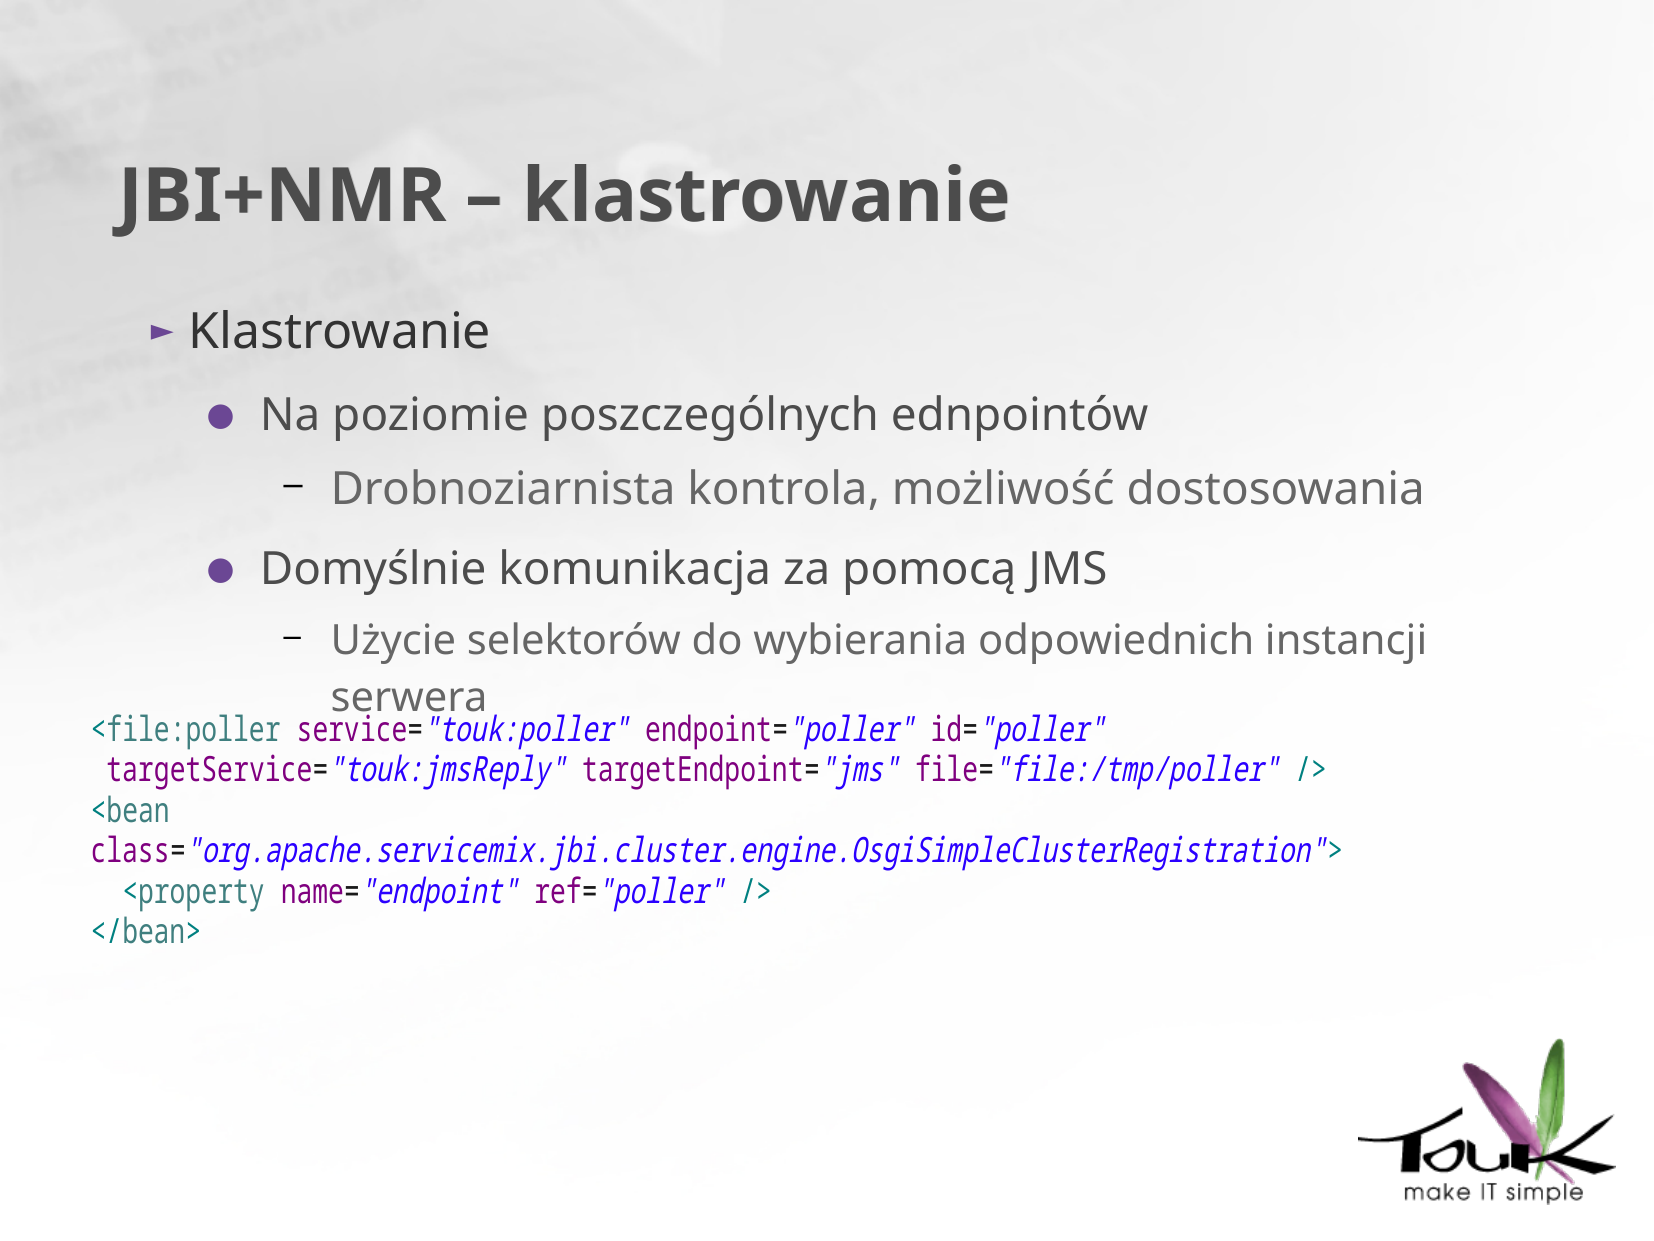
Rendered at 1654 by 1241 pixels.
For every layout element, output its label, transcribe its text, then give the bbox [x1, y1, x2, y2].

title JBI+NMR – klastrowanie [118, 125, 1536, 259]
list Klastrowanie Na poziomie poszczególnych ednpointów Drobnoziarnista kontrola, możliwość dostosowania Domyślnie komunikacja za pomocą JMS Użycie selektorów do wybierania odpowiednich instancji serwera [118, 295, 1536, 1100]
chart [88, 709, 1359, 1004]
picture [0, 0, 1654, 1241]
